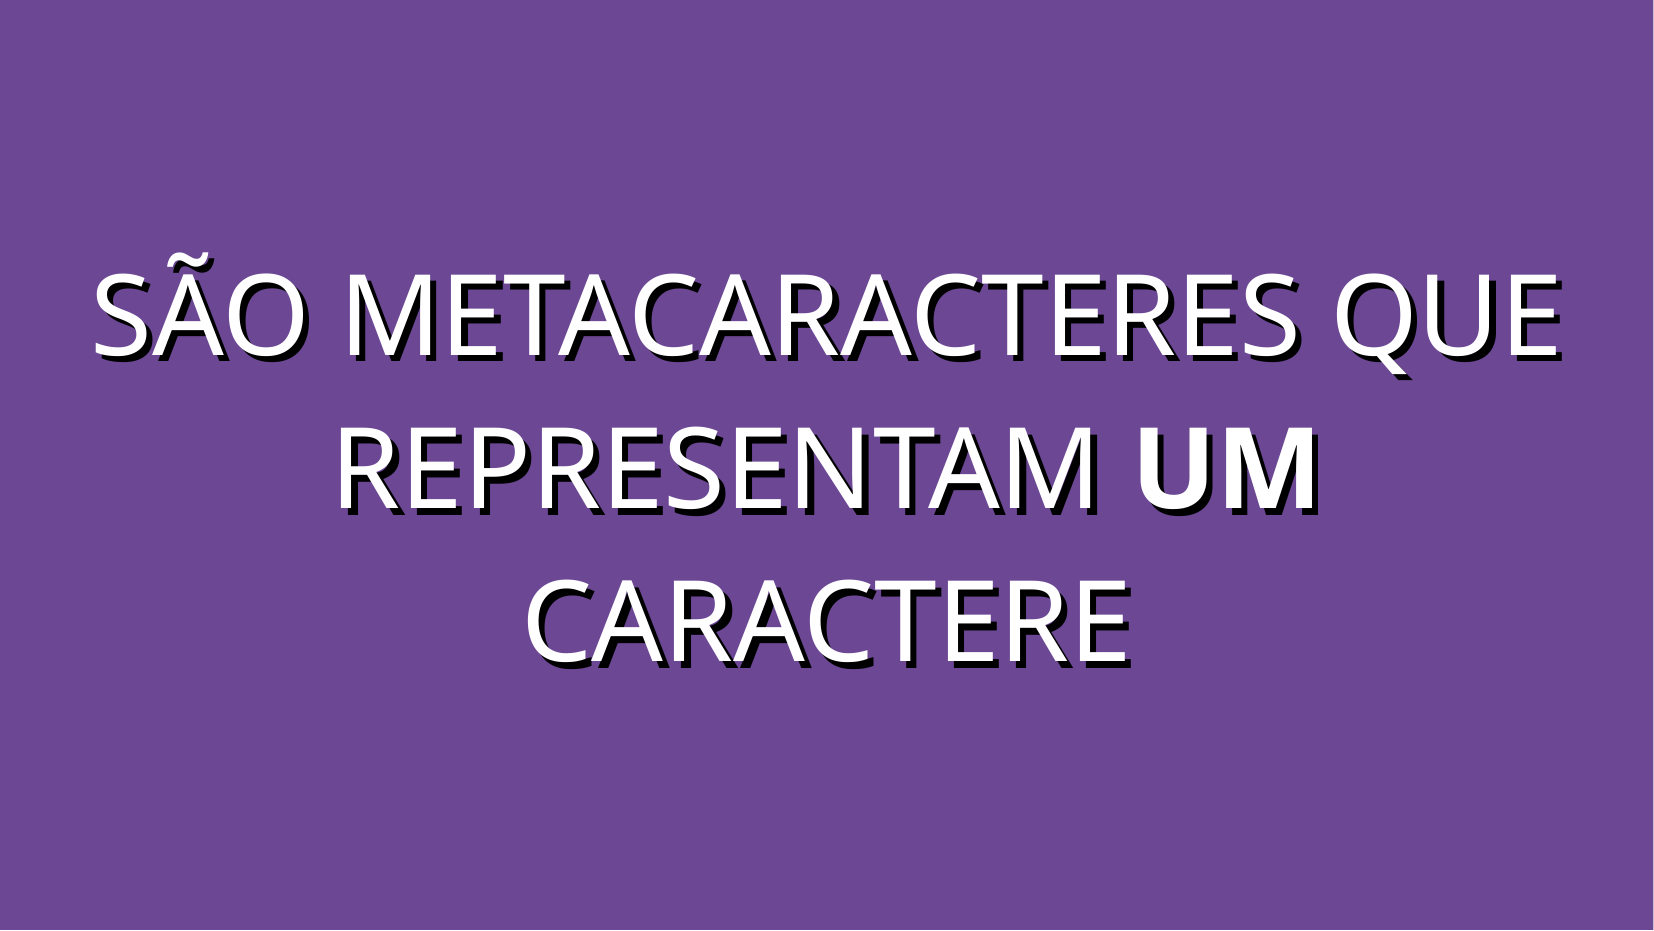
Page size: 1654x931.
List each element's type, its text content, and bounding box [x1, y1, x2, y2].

subtitle SÃO METACARACTERES QUE REPRESENTAM UM CARACTERE [82, 105, 1571, 826]
